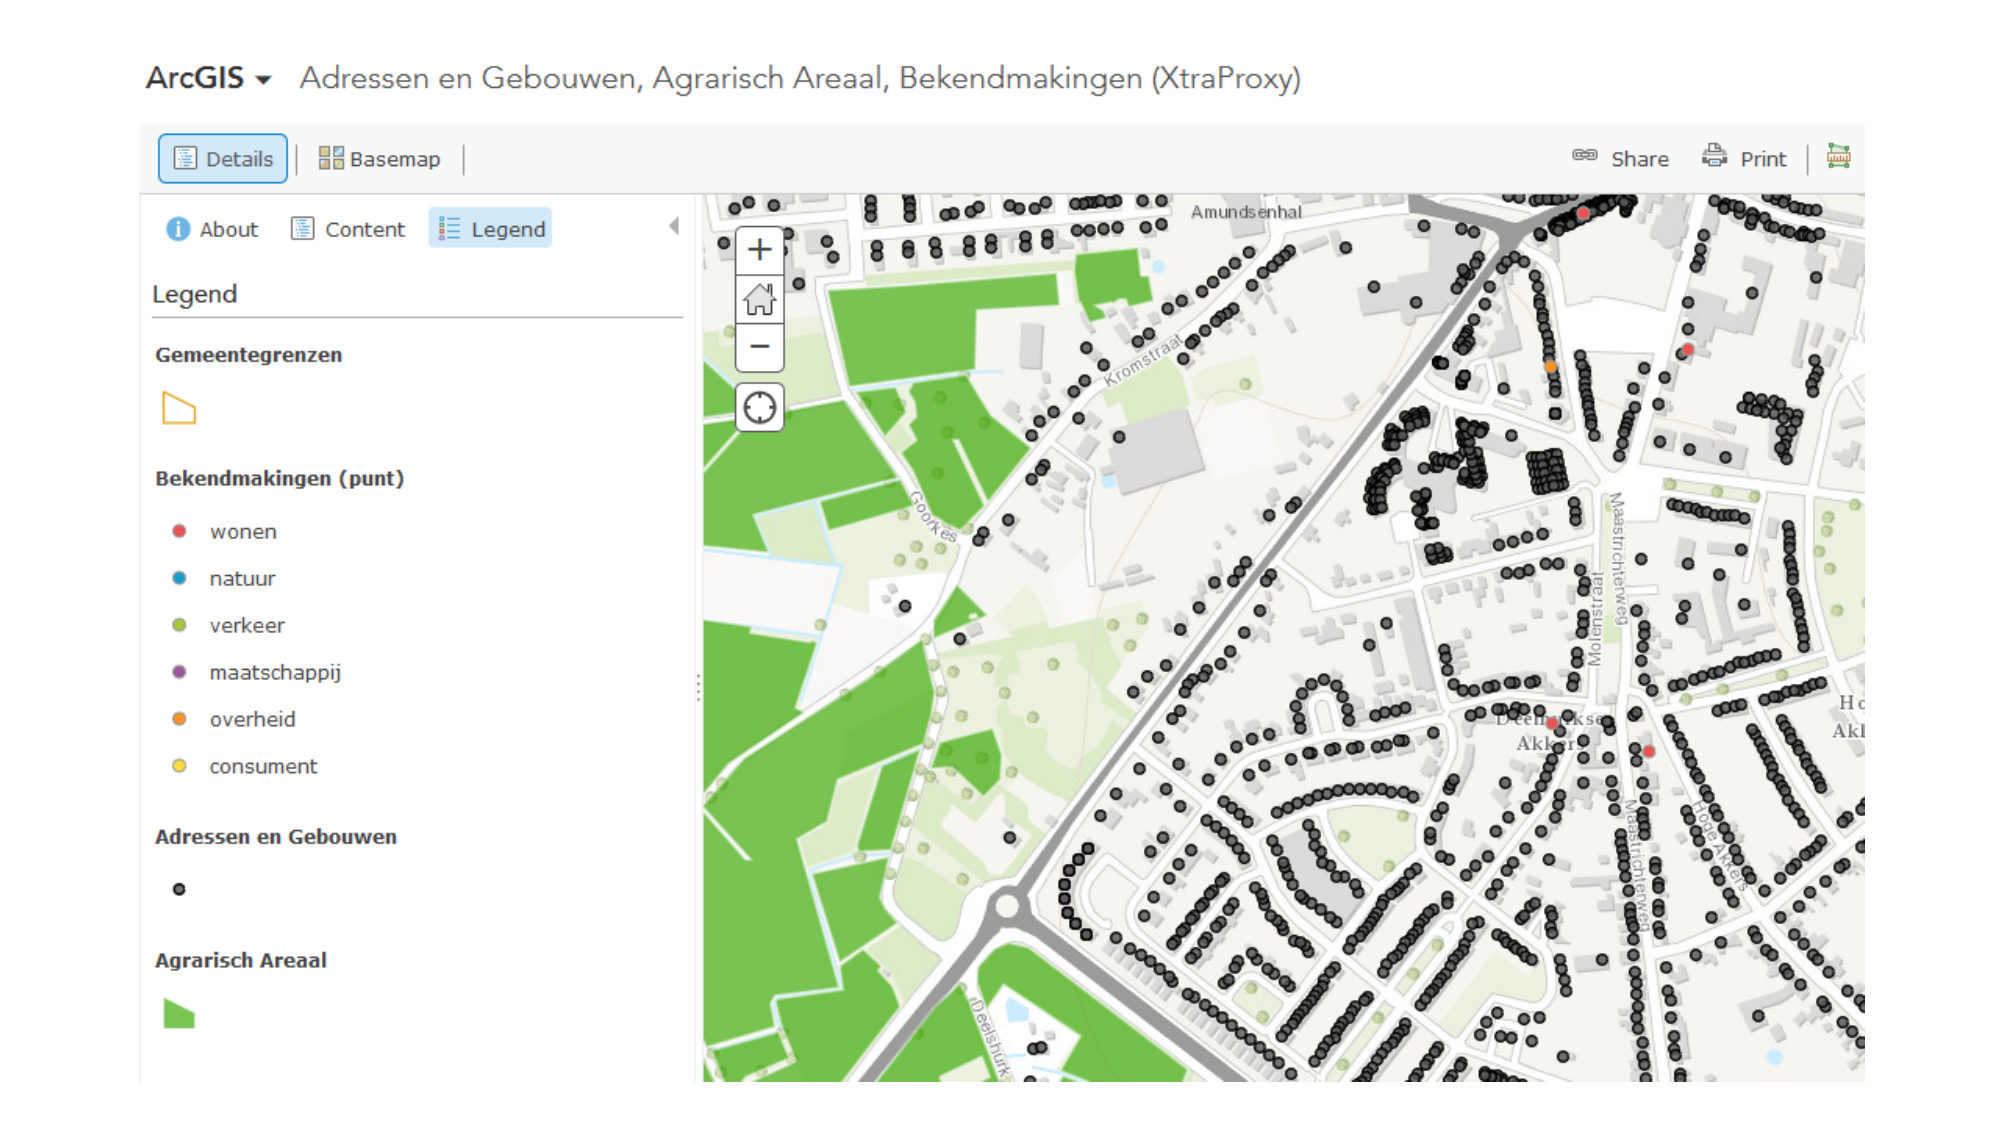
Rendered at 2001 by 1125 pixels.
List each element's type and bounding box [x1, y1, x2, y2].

picture [135, 43, 1865, 1082]
